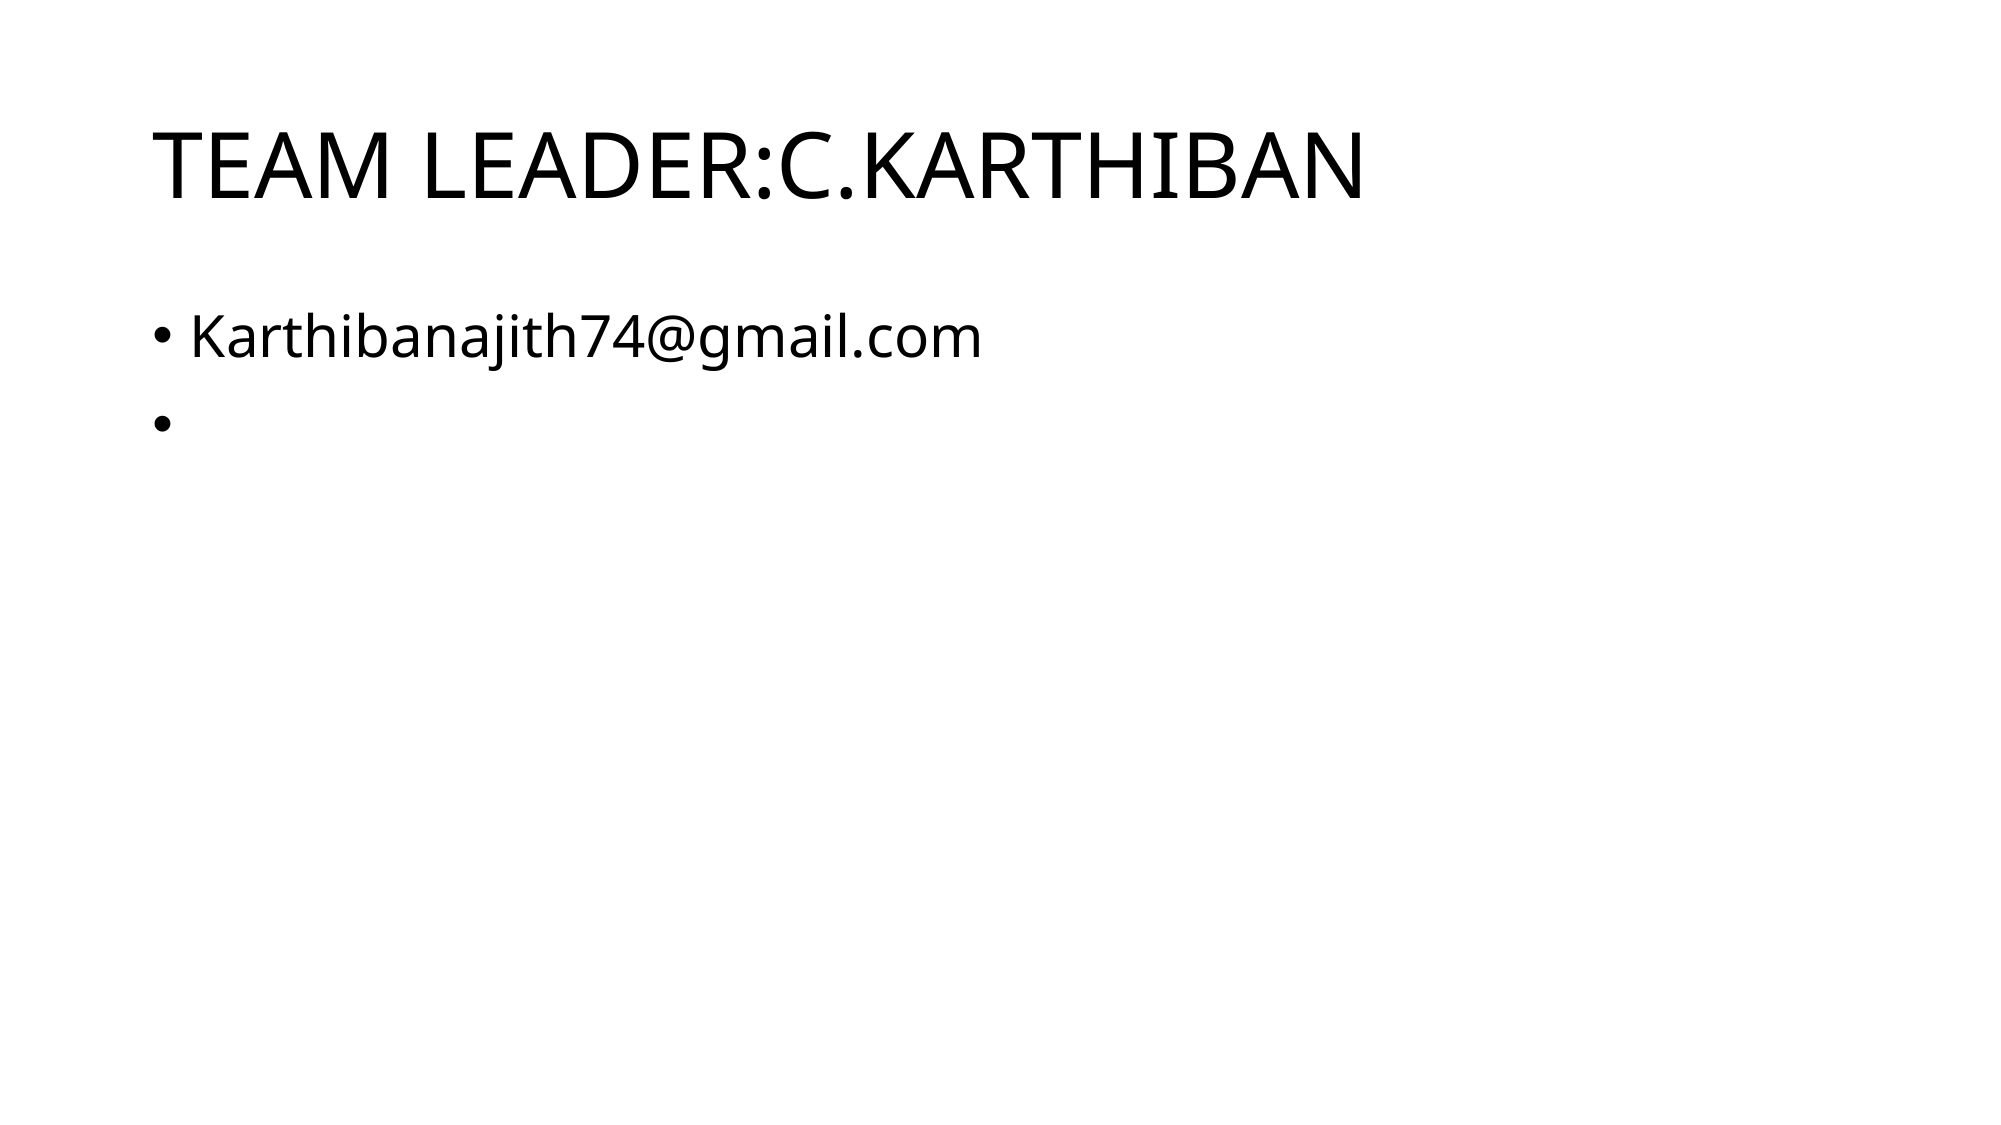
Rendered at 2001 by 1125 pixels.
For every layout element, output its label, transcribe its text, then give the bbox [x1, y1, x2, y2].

list Karthibanajith74@gmail.com [137, 299, 1863, 1014]
title TEAM LEADER:C.KARTHIBAN [137, 59, 1863, 278]
